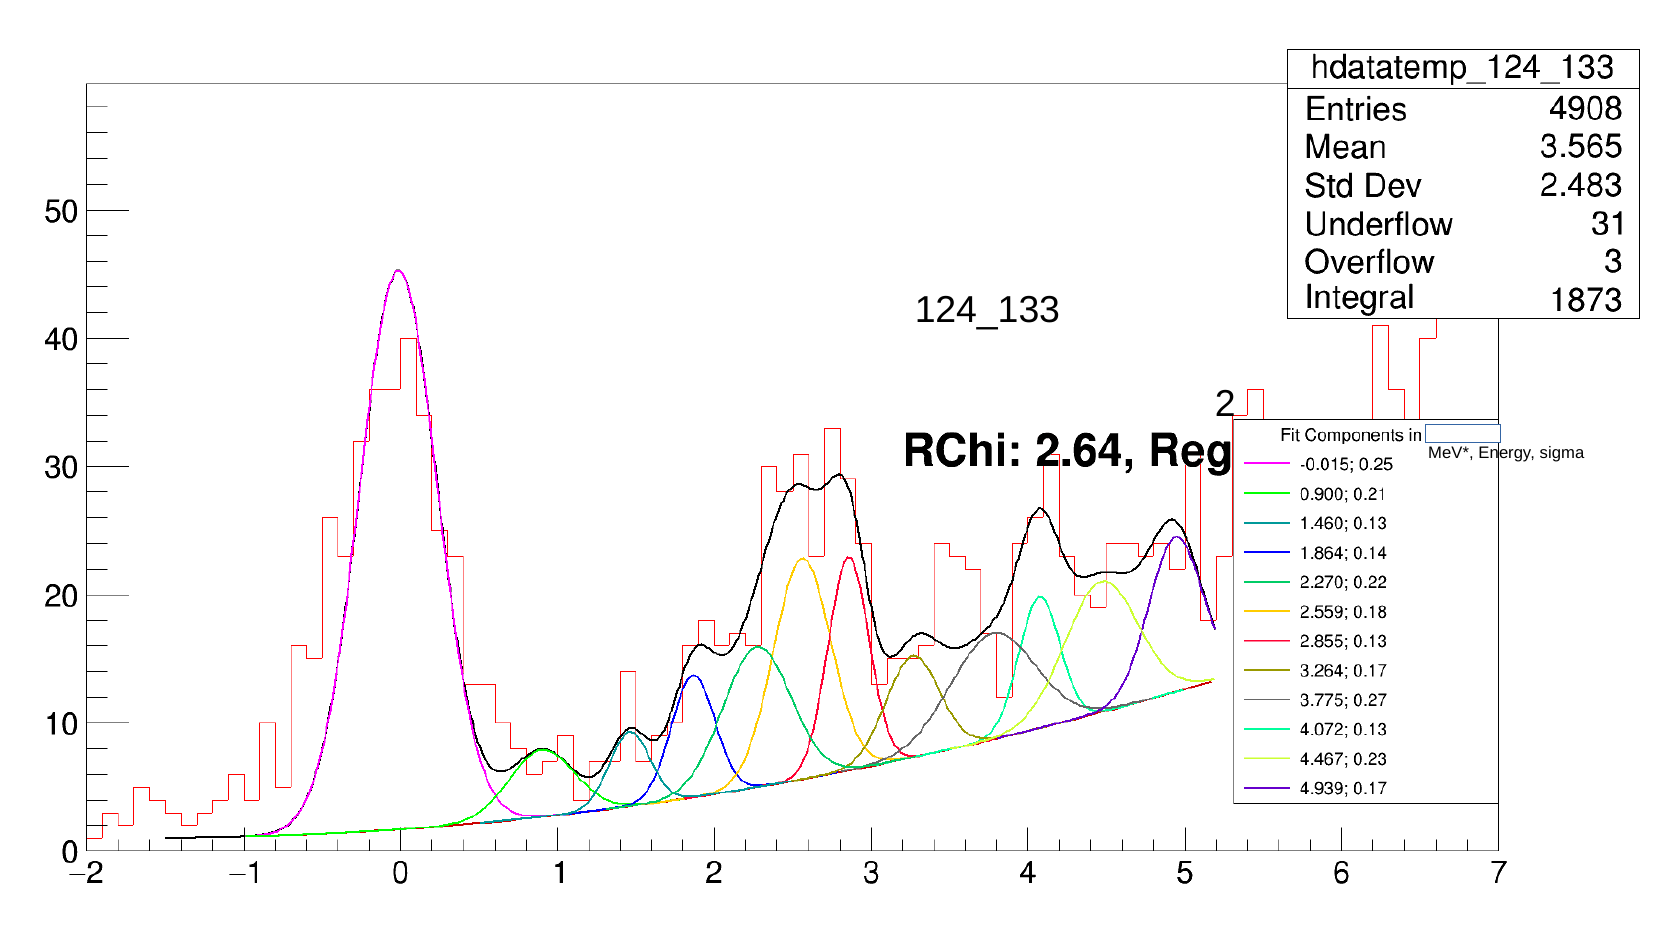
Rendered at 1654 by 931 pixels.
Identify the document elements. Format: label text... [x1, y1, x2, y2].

picture [4, 37, 1654, 909]
text_box 2 [1200, 375, 1276, 432]
text_box MeV*, Energy, sigma [1413, 436, 1601, 493]
text_box [1425, 424, 1501, 443]
text_box 124_133 [900, 280, 1075, 338]
